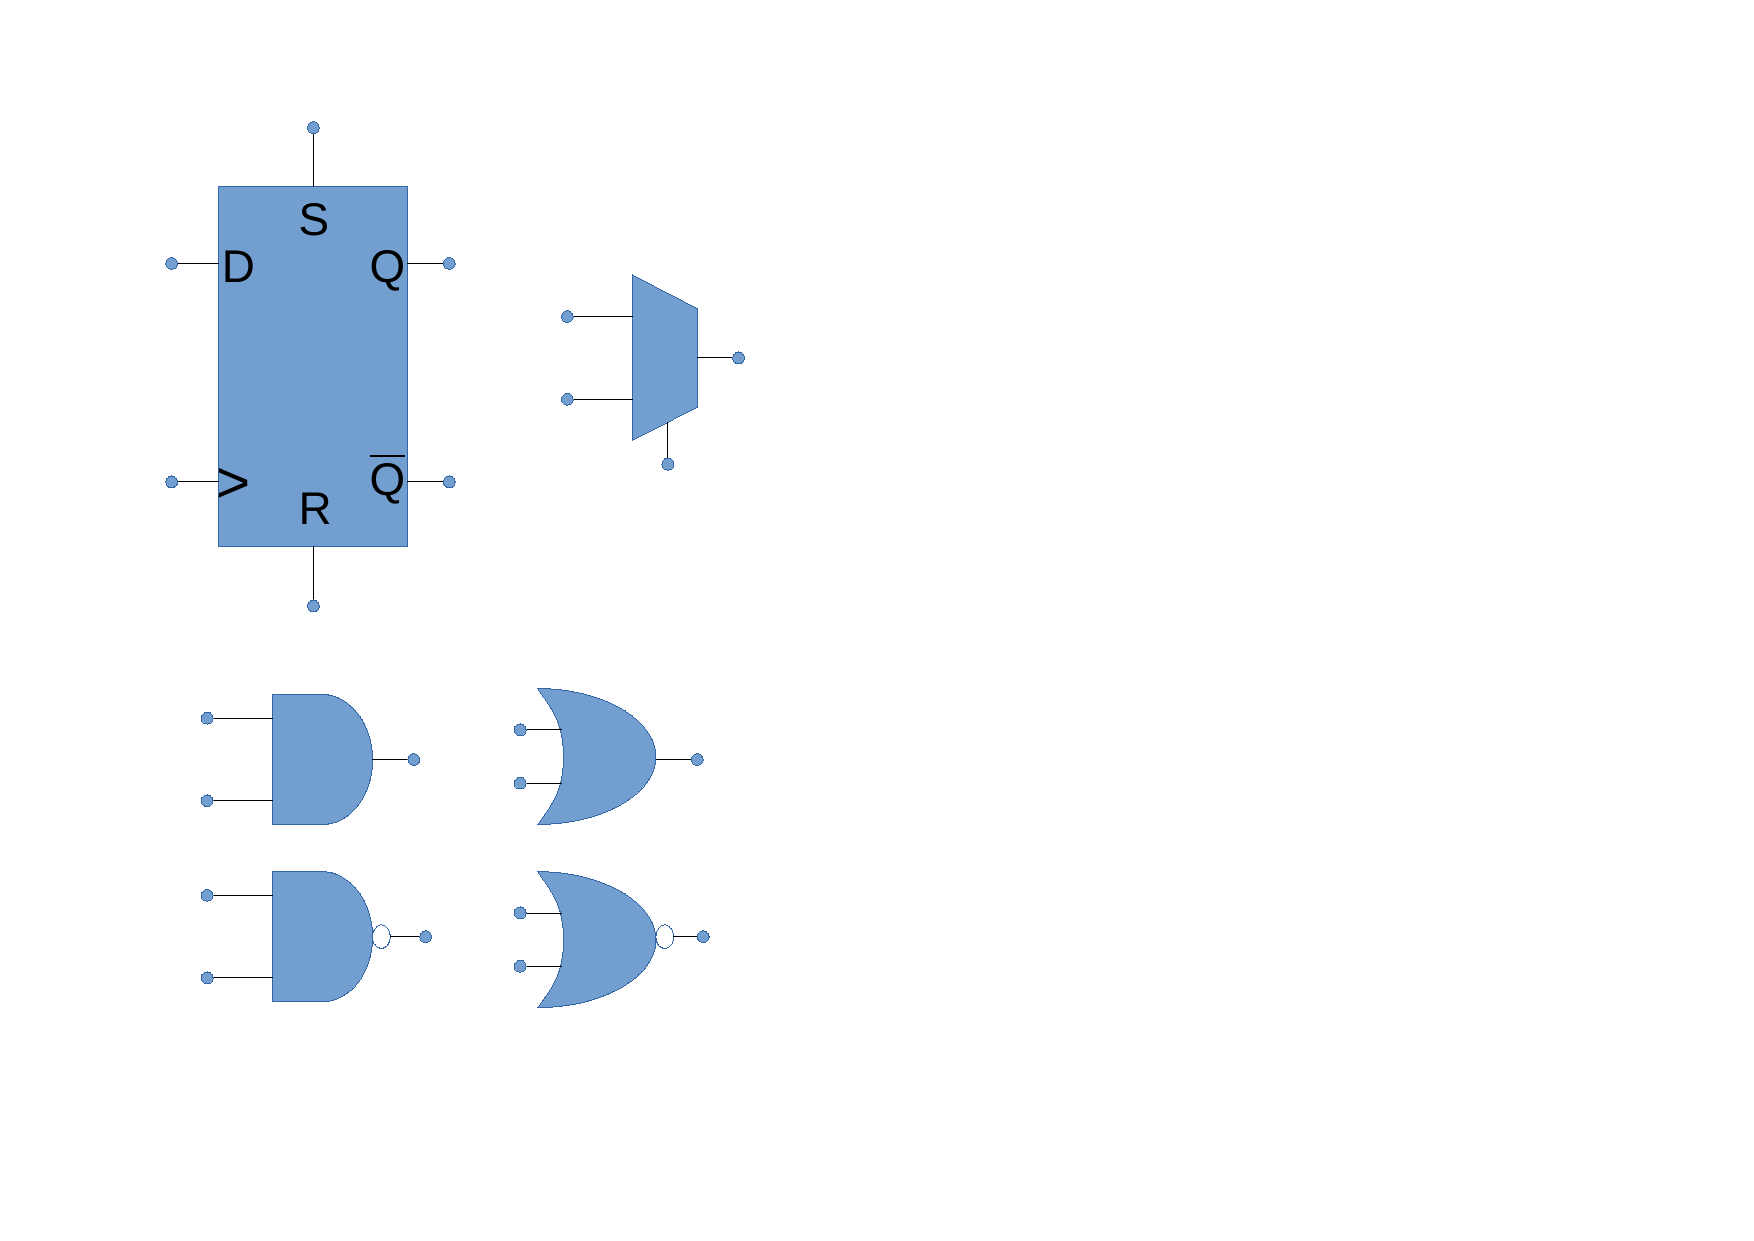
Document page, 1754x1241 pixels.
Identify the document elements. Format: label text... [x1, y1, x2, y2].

text_box Q [354, 233, 408, 305]
text_box [201, 712, 214, 725]
text_box [537, 871, 656, 1008]
text_box [443, 475, 456, 488]
text_box [165, 257, 178, 270]
text_box R [283, 475, 338, 547]
text_box [561, 393, 574, 406]
text_box [537, 688, 656, 825]
text_box [514, 906, 527, 919]
text_box S [283, 186, 338, 258]
text_box [307, 121, 320, 134]
text_box [632, 274, 698, 441]
text_box [697, 930, 710, 943]
text_box D [207, 233, 255, 305]
text_box [443, 257, 456, 270]
text_box [732, 351, 745, 364]
text_box [407, 753, 420, 766]
text_box [514, 960, 527, 973]
text_box [218, 186, 408, 547]
text_box [514, 723, 527, 736]
text_box > [201, 442, 261, 523]
text_box [272, 871, 373, 1002]
text_box [165, 475, 178, 488]
text_box [307, 599, 320, 612]
text_box [272, 694, 373, 825]
text_box [201, 889, 214, 902]
text_box [691, 753, 704, 766]
text_box Q [354, 446, 408, 518]
text_box [514, 777, 527, 789]
text_box [201, 794, 214, 807]
text_box [419, 930, 432, 943]
text_box [201, 971, 214, 984]
text_box [561, 310, 574, 323]
text_box [661, 458, 674, 471]
